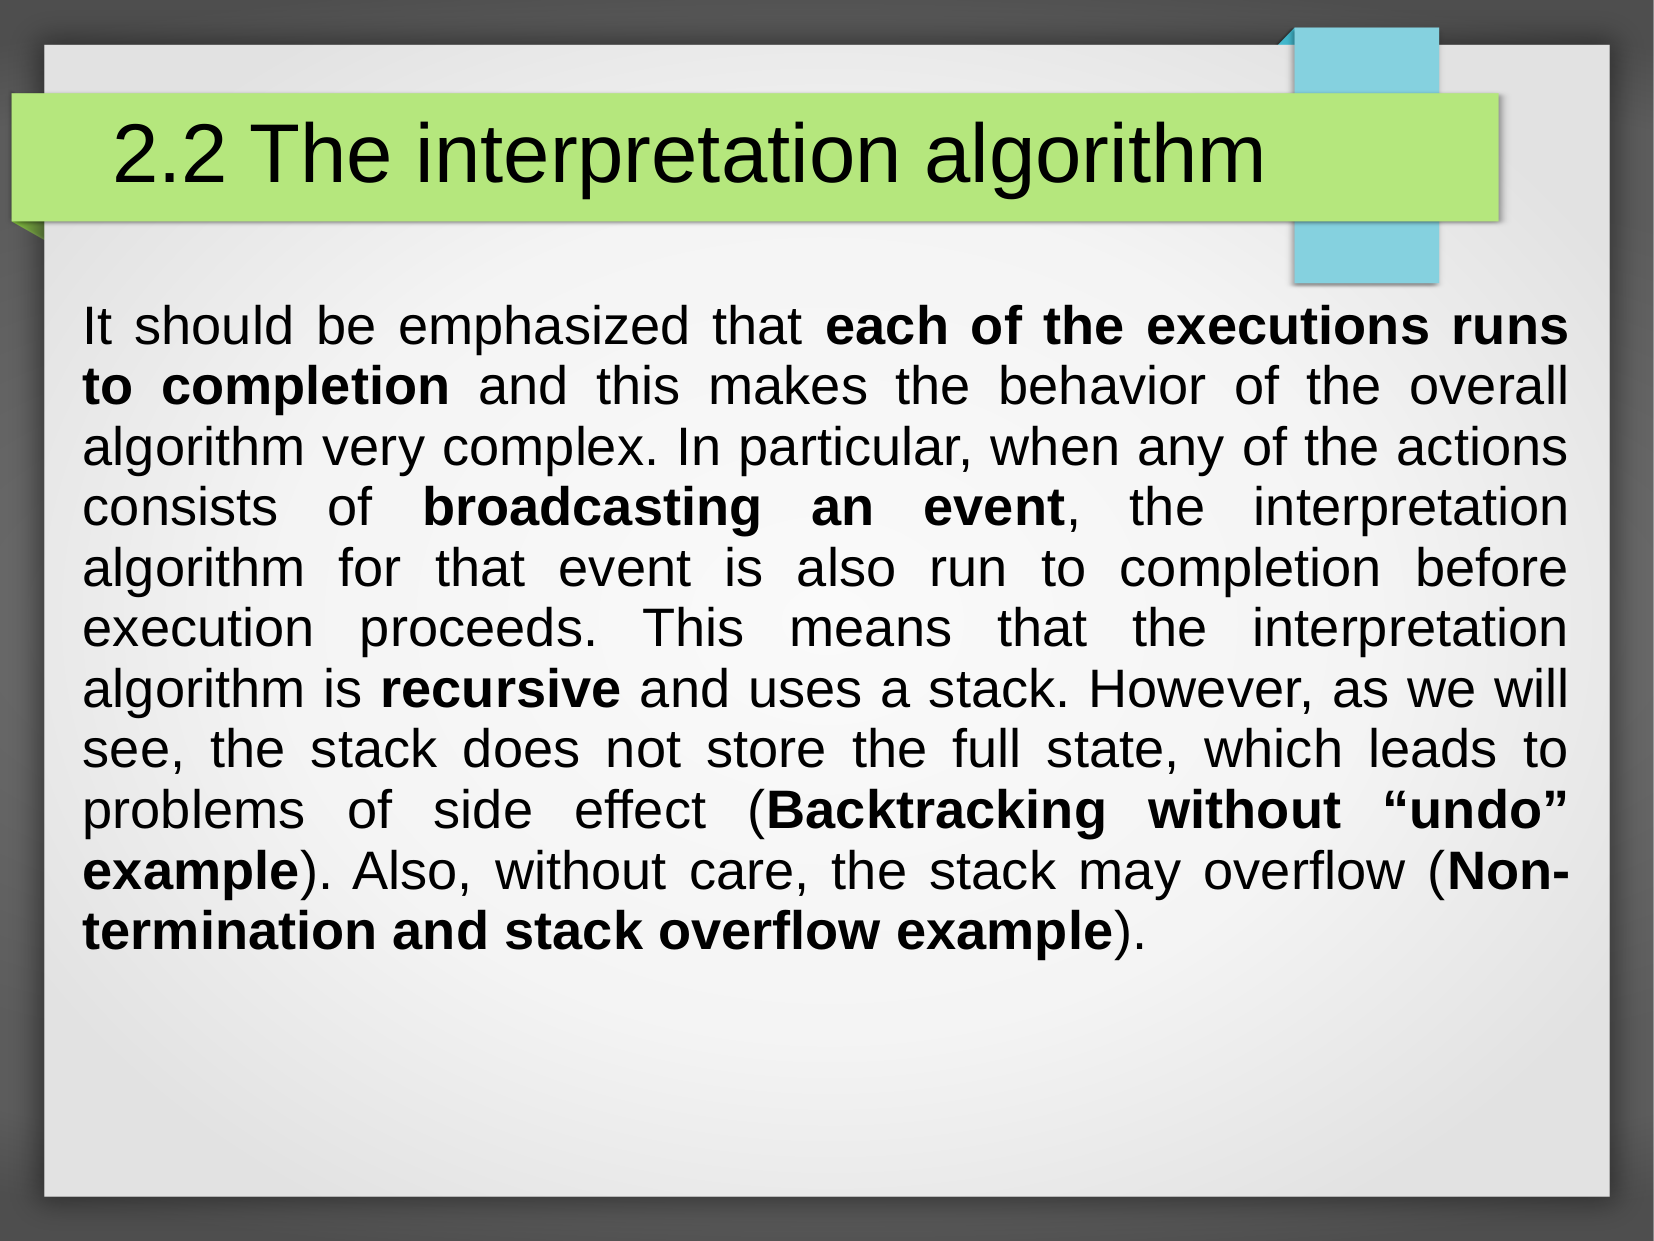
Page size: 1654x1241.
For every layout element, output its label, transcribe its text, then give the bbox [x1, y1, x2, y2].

picture [0, 0, 1654, 1241]
list It should be emphasized that each of the executions runs to completion and this makes the behavior of the overall algorithm very complex. In particular, when any of the actions consists of broadcasting an event, the interpretation algorithm for that event is also run to completion before execution proceeds. This means that the interpretation algorithm is recursive and uses a stack. However, as we will see, the stack does not store the full state, which leads to problems of side effect (Backtracking without “undo” example). Also, without care, the stack may overflow (Non-termination and stack overflow example). [82, 295, 1571, 1146]
title 2.2 The interpretation algorithm [82, 94, 1524, 213]
